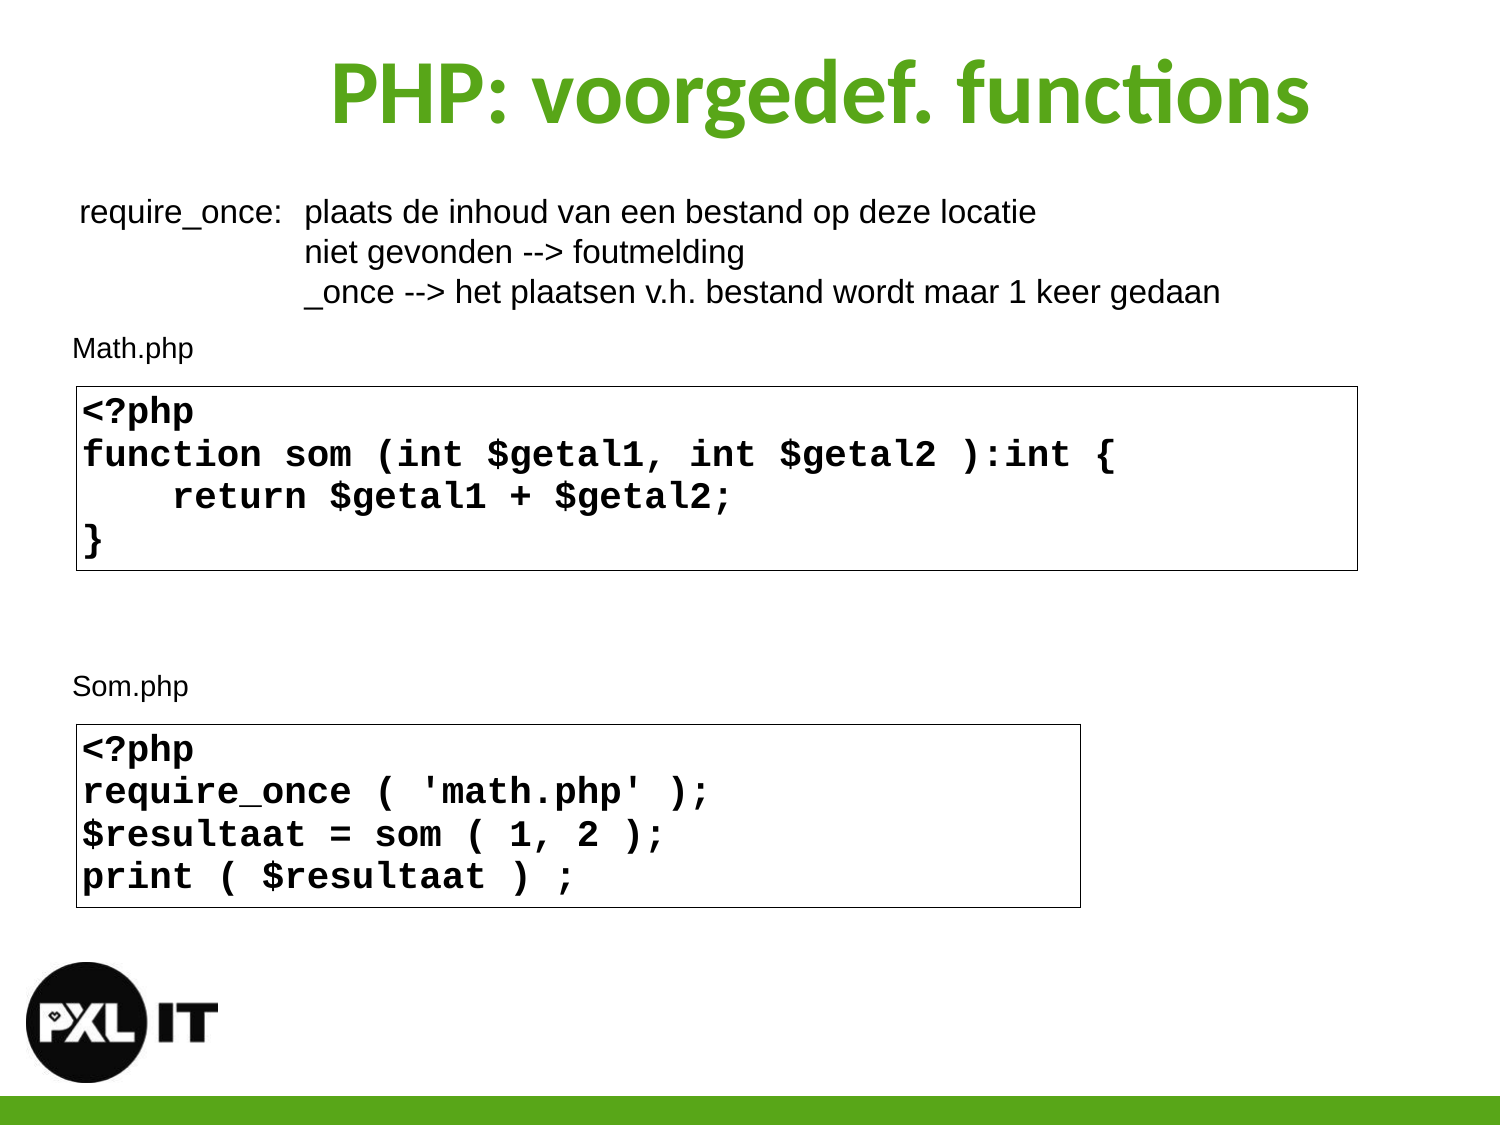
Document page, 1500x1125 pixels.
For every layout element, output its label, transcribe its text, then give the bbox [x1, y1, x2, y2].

table_header <?php function som (int $getal1, int $getal2 ):int { return $getal1 + $getal2; } [77, 387, 1357, 570]
picture [26, 962, 218, 1083]
table_header <?php require_once ( 'math.php' ); $resultaat = som ( 1, 2 ); print ( $resultaat ) ; [77, 725, 1080, 907]
text_box PHP: voorgedef. functions [201, 24, 1440, 151]
text_box Math.php [57, 314, 430, 387]
text_box require_once: plaats de inhoud van een bestand op deze locatie niet gevonden --> foutmelding _once --> het plaatsen v.h. bestand wordt maar 1 keer gedaan [64, 175, 1305, 256]
text_box Som.php [57, 652, 430, 725]
